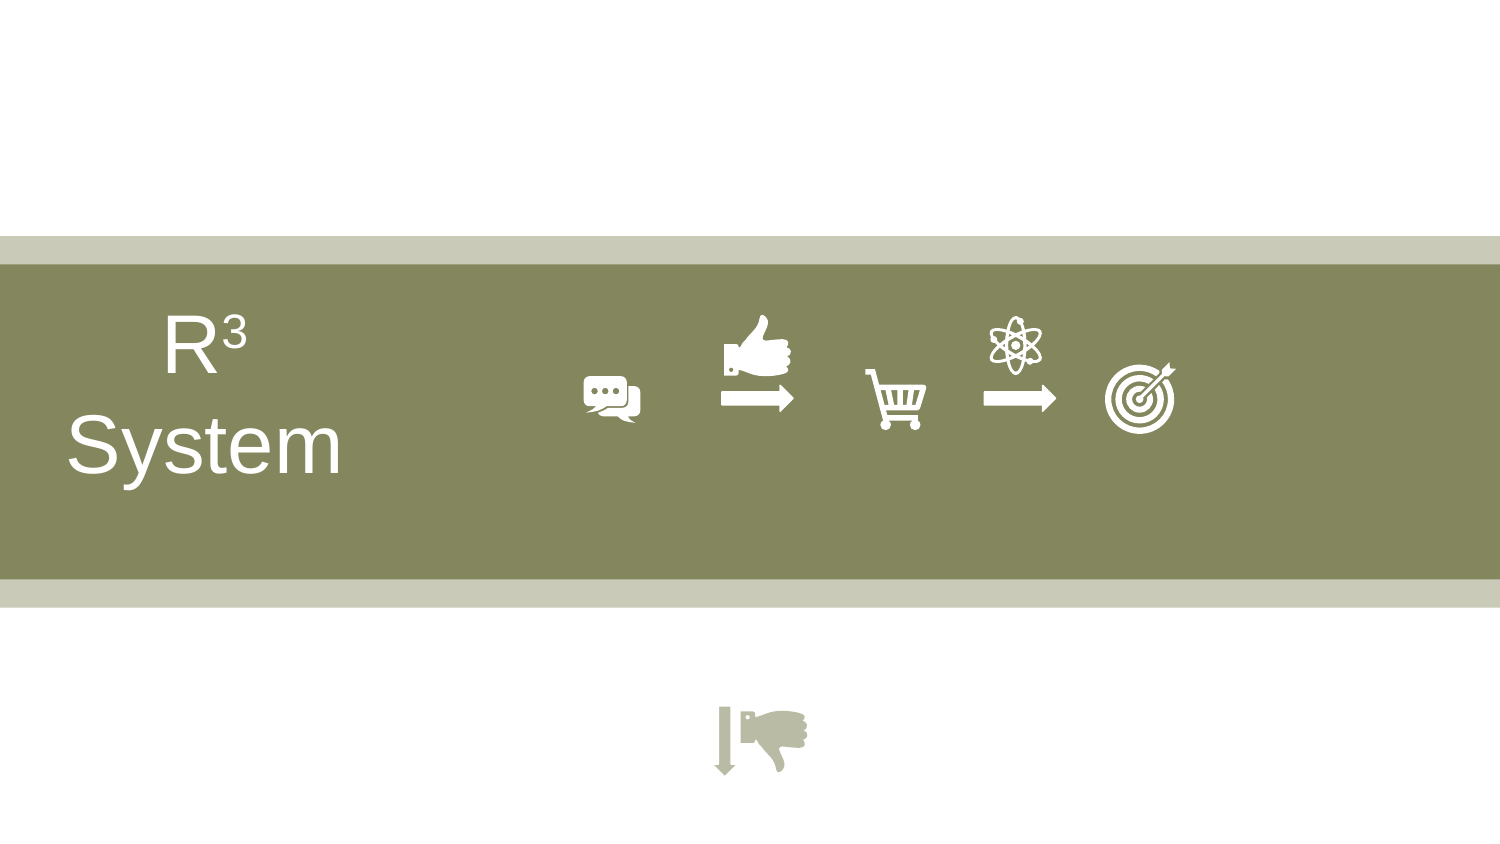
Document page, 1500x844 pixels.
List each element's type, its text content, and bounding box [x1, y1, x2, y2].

text_box [711, 705, 738, 777]
text_box [0, 236, 1500, 608]
text_box [740, 710, 808, 773]
text_box R3 System [0, 275, 410, 768]
